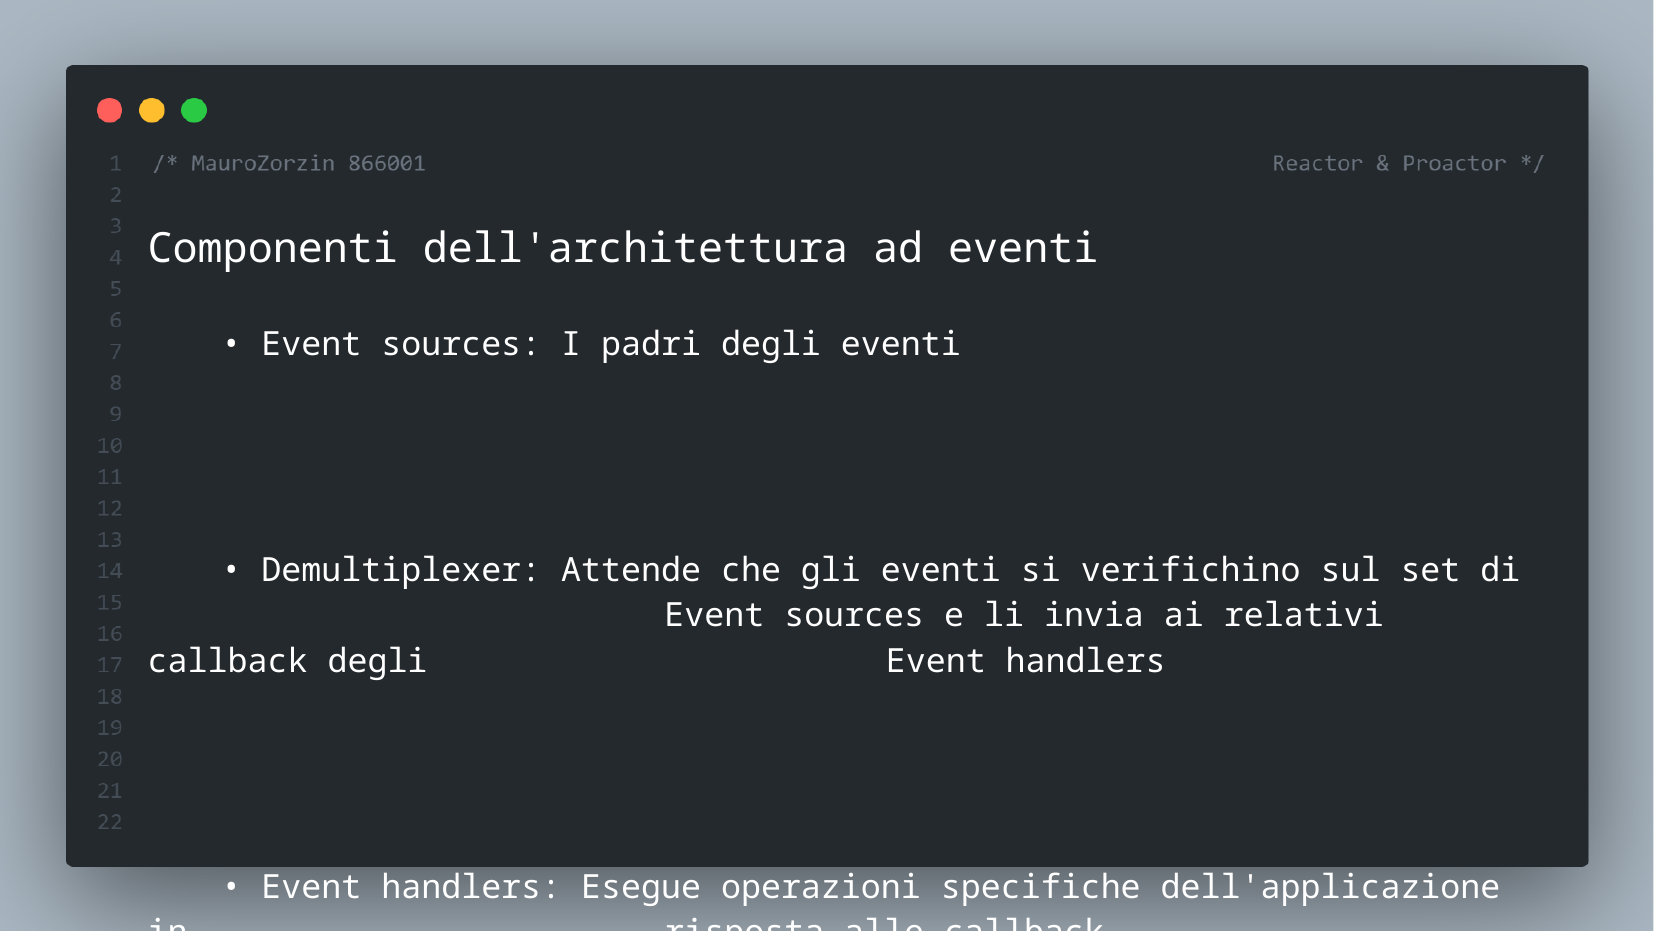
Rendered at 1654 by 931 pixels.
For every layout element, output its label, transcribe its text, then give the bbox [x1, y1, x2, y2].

picture [749, 927, 759, 931]
subtitle Componenti dell'architettura ad eventi • Event sources: I padri degli eventi • Demultiplexer: Attende che gli eventi si verifichino sul set di Event sources e li invia ai relativi callback degli Event handlers • Event handlers: Esegue operazioni specifiche dell'applicazione in risposta alle callback [147, 217, 1536, 861]
picture [0, 0, 1654, 931]
